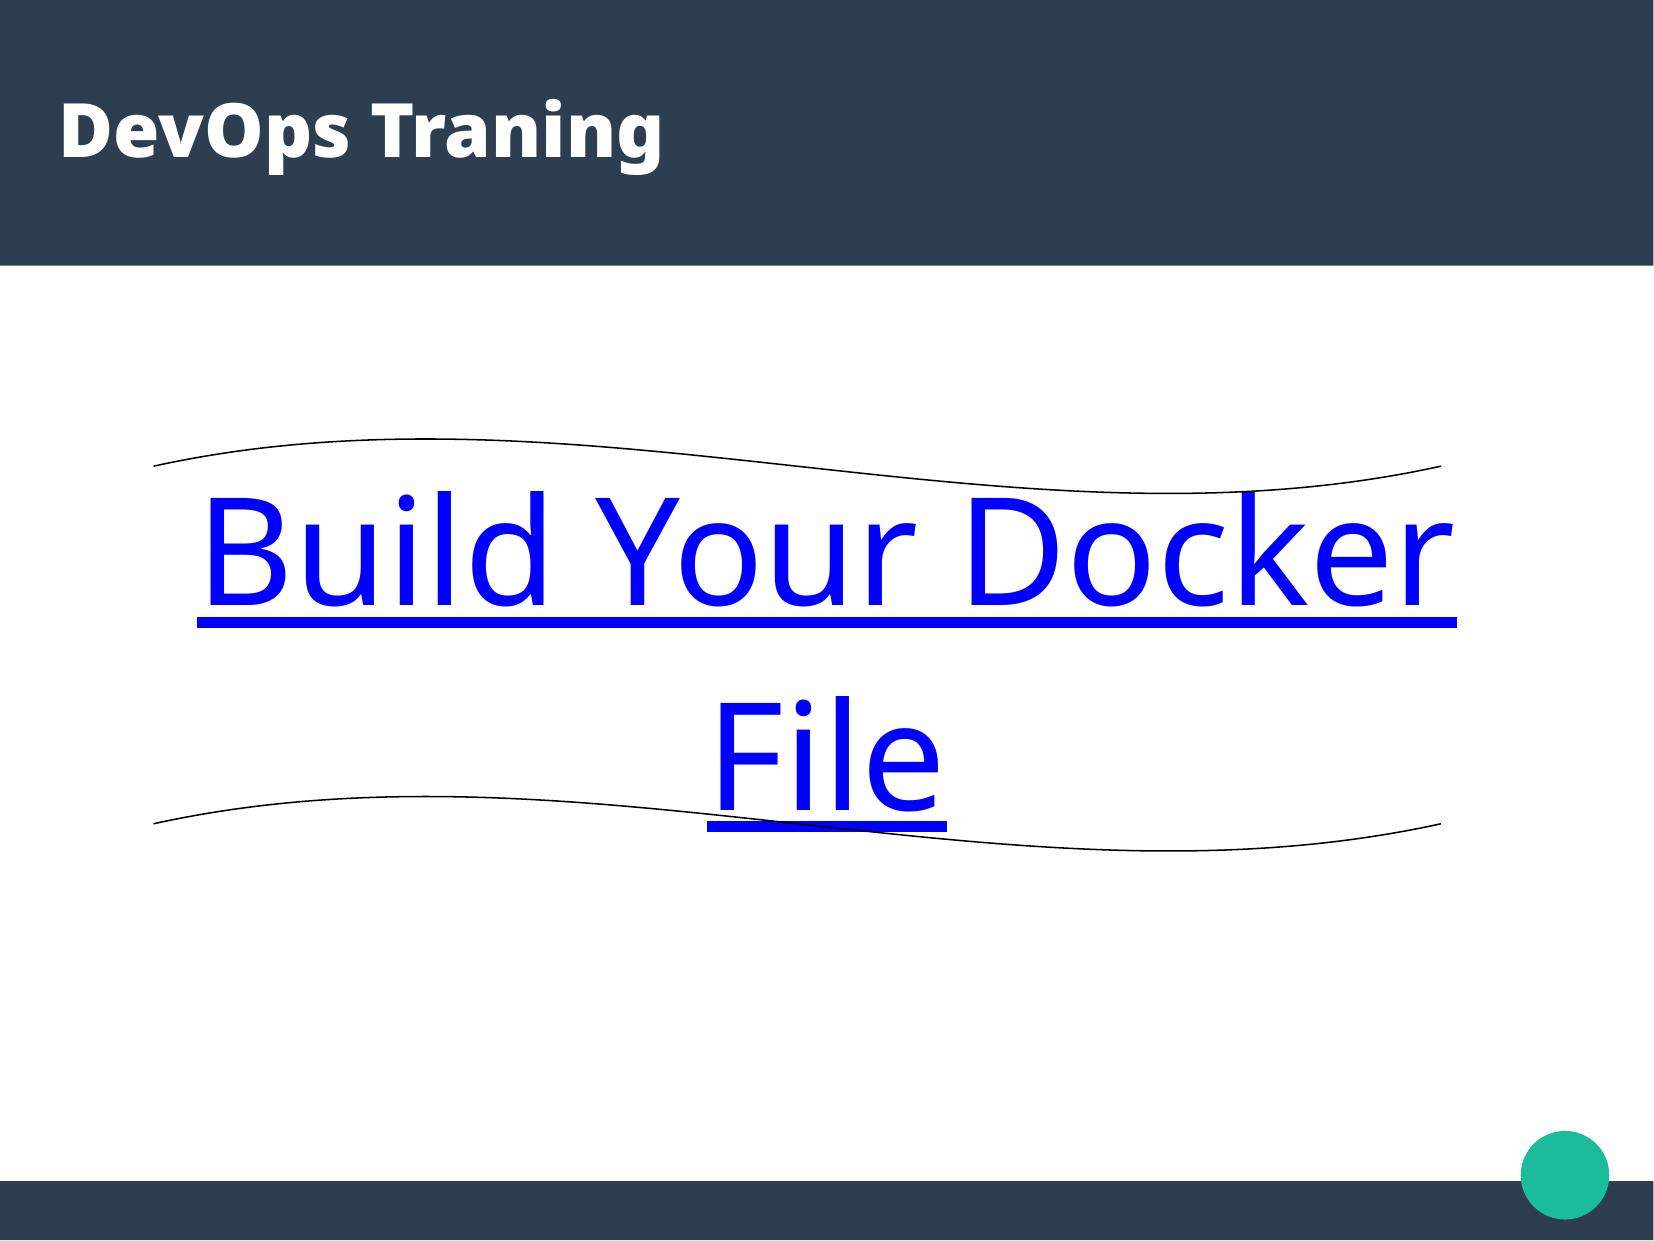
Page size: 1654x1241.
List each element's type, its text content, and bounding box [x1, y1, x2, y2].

subtitle Build Your Docker File [82, 290, 1571, 1010]
title DevOps Traning [59, 49, 1595, 207]
